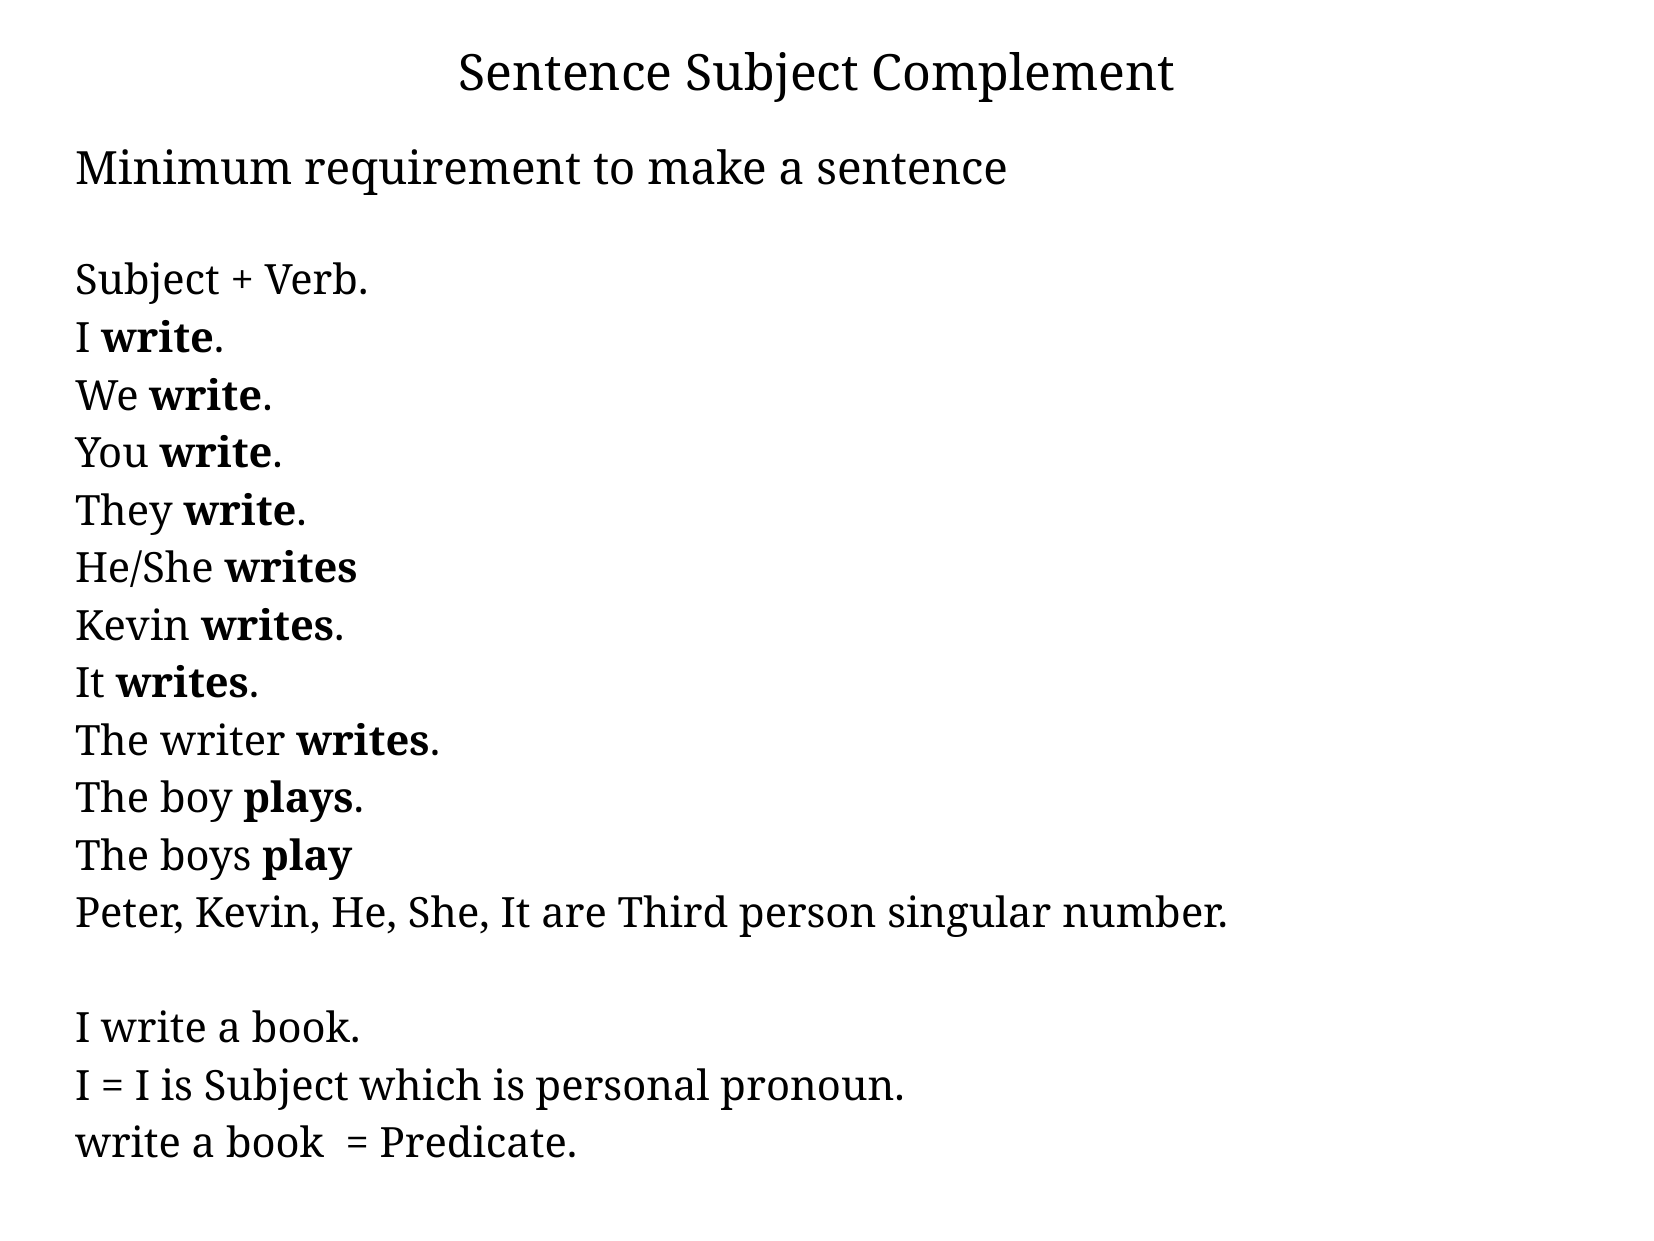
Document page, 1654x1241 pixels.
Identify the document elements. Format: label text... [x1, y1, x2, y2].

text_box Sentence Subject Complement Minimum requirement to make a sentence Subject + Verb. I write. We write. You write. They write. He/She writes Kevin writes. It writes. The writer writes. The boy plays. The boys play Peter, Kevin, He, She, It are Third person singular number. I write a book. I = I is Subject which is personal pronoun. write a book = Predicate. [75, 45, 1560, 1140]
